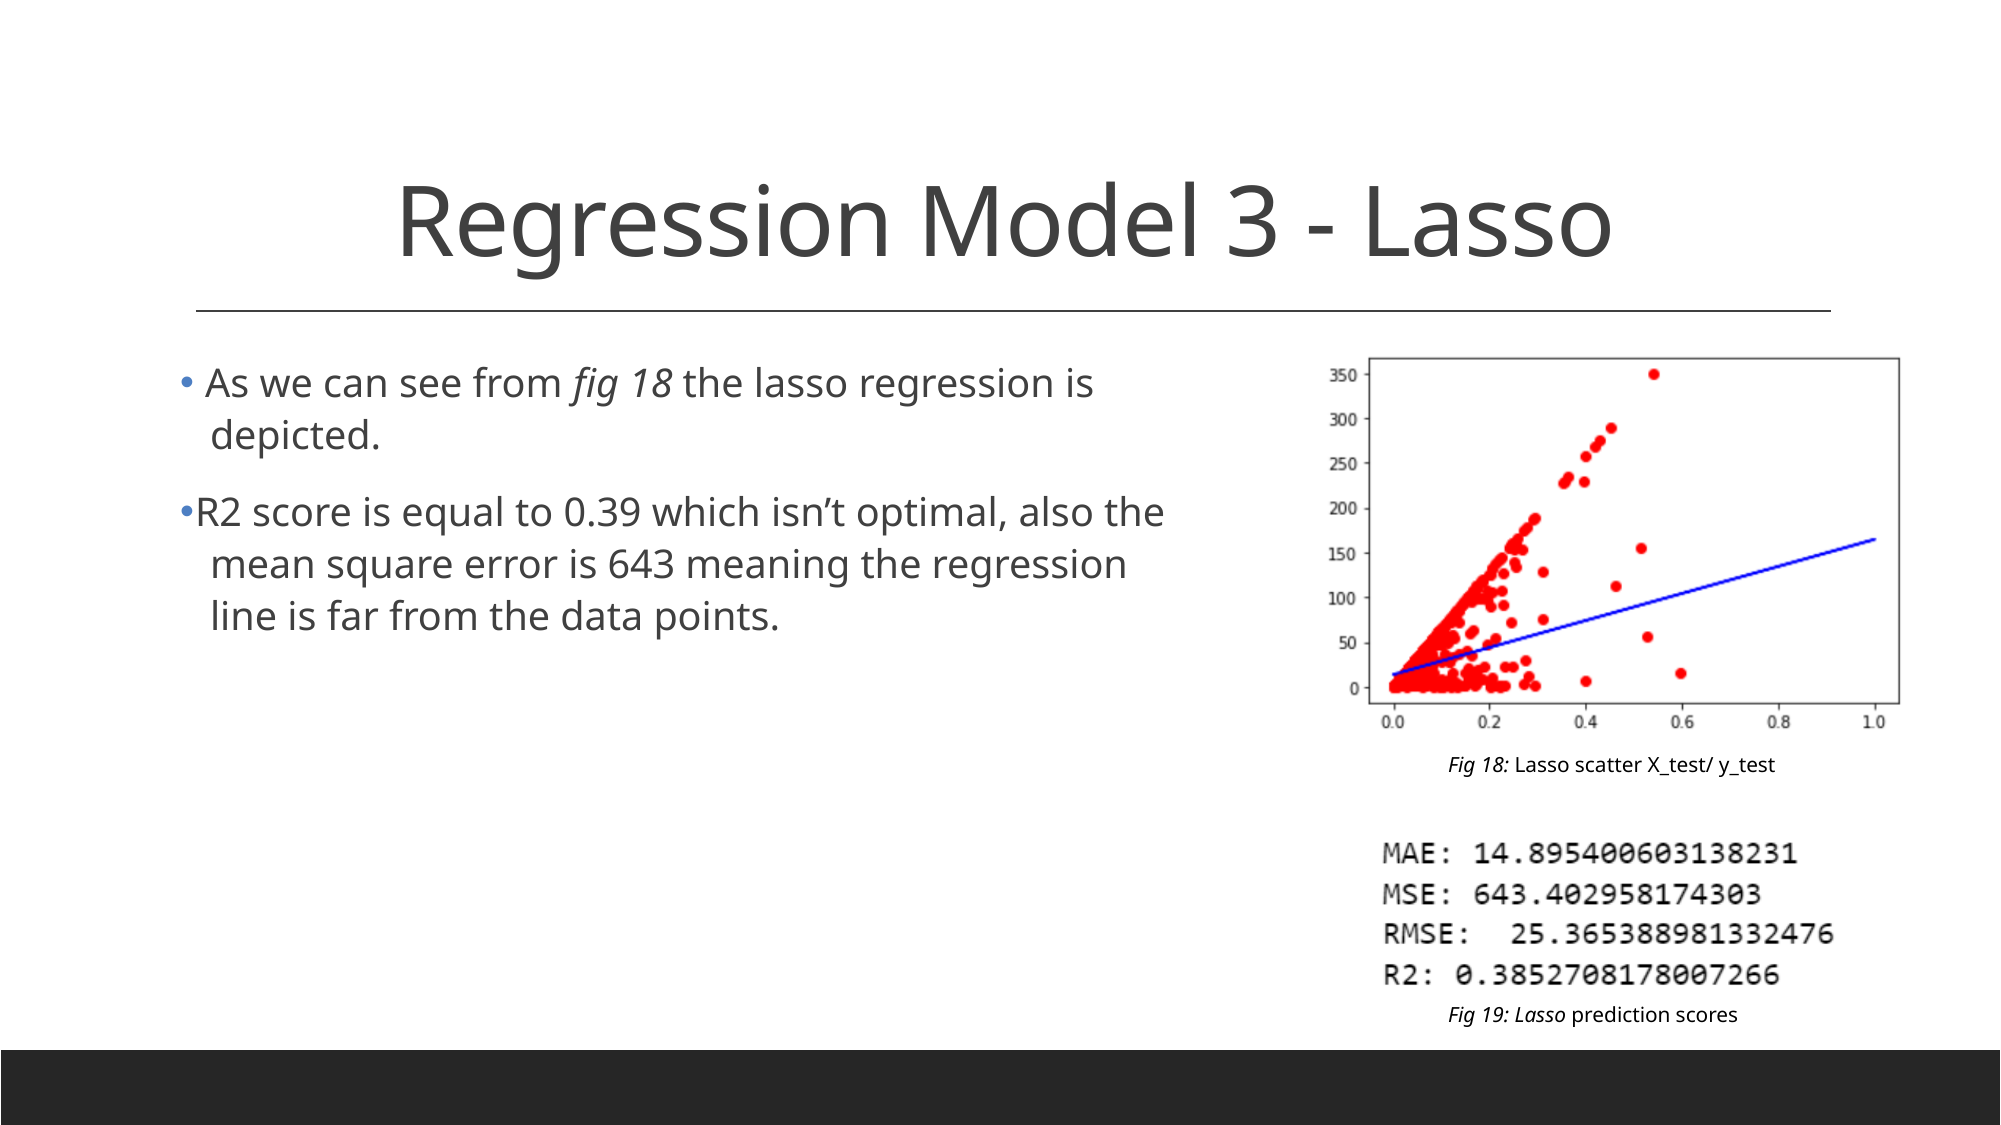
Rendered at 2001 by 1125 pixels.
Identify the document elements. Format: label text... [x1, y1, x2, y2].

picture [1309, 343, 1959, 745]
text_box Fig 19: Lasso prediction scores [1433, 993, 1857, 1035]
text_box Fig 18: Lasso scatter X_test/ y_test [1433, 744, 1857, 785]
picture [1370, 821, 1857, 1015]
title Regression Model 3 - Lasso [179, 47, 1830, 285]
list As we can see from fig 18 the lasso regression is depicted. R2 score is equal to 0.39 which isn’t optimal, also the mean square error is 643 meaning the regression line is far from the data points. [180, 345, 1180, 745]
